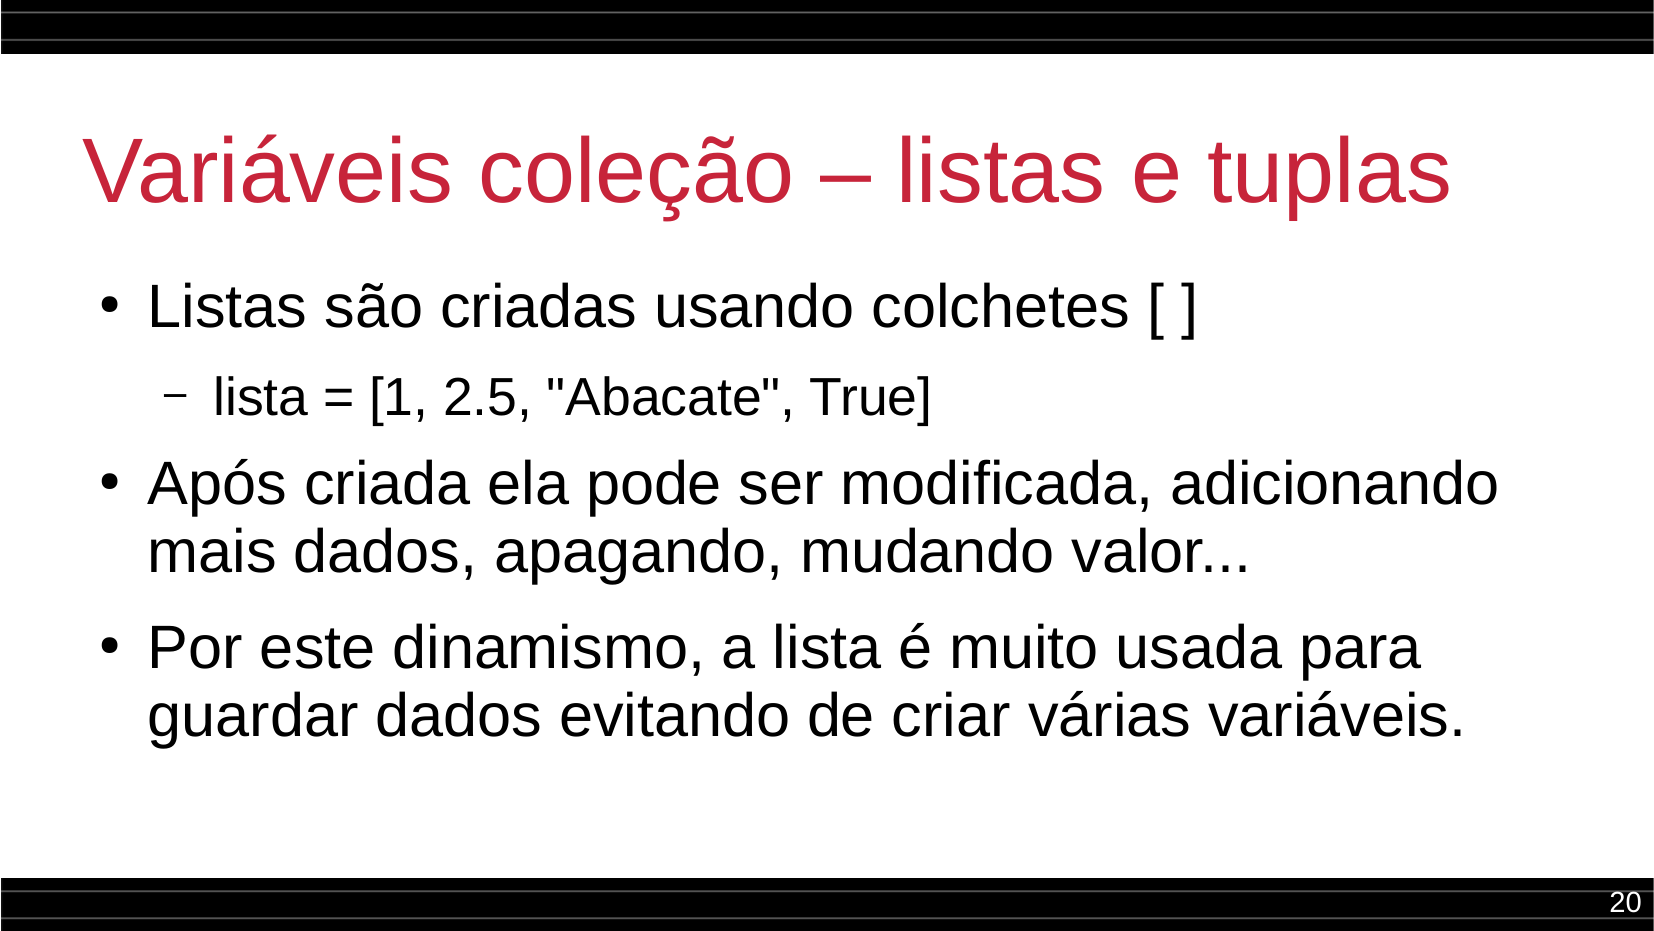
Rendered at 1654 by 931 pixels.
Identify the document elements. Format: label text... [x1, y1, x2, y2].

picture [1, 0, 1654, 54]
title Variáveis coleção – listas e tuplas [82, 92, 1571, 249]
list Listas são criadas usando colchetes [ ] lista = [1, 2.5, "Abacate", True] Após criada ela pode ser modificada, adicionando mais dados, apagando, mudando valor... Por este dinamismo, a lista é muito usada para guardar dados evitando de criar várias variáveis. [82, 271, 1571, 758]
picture [1, 878, 1654, 931]
